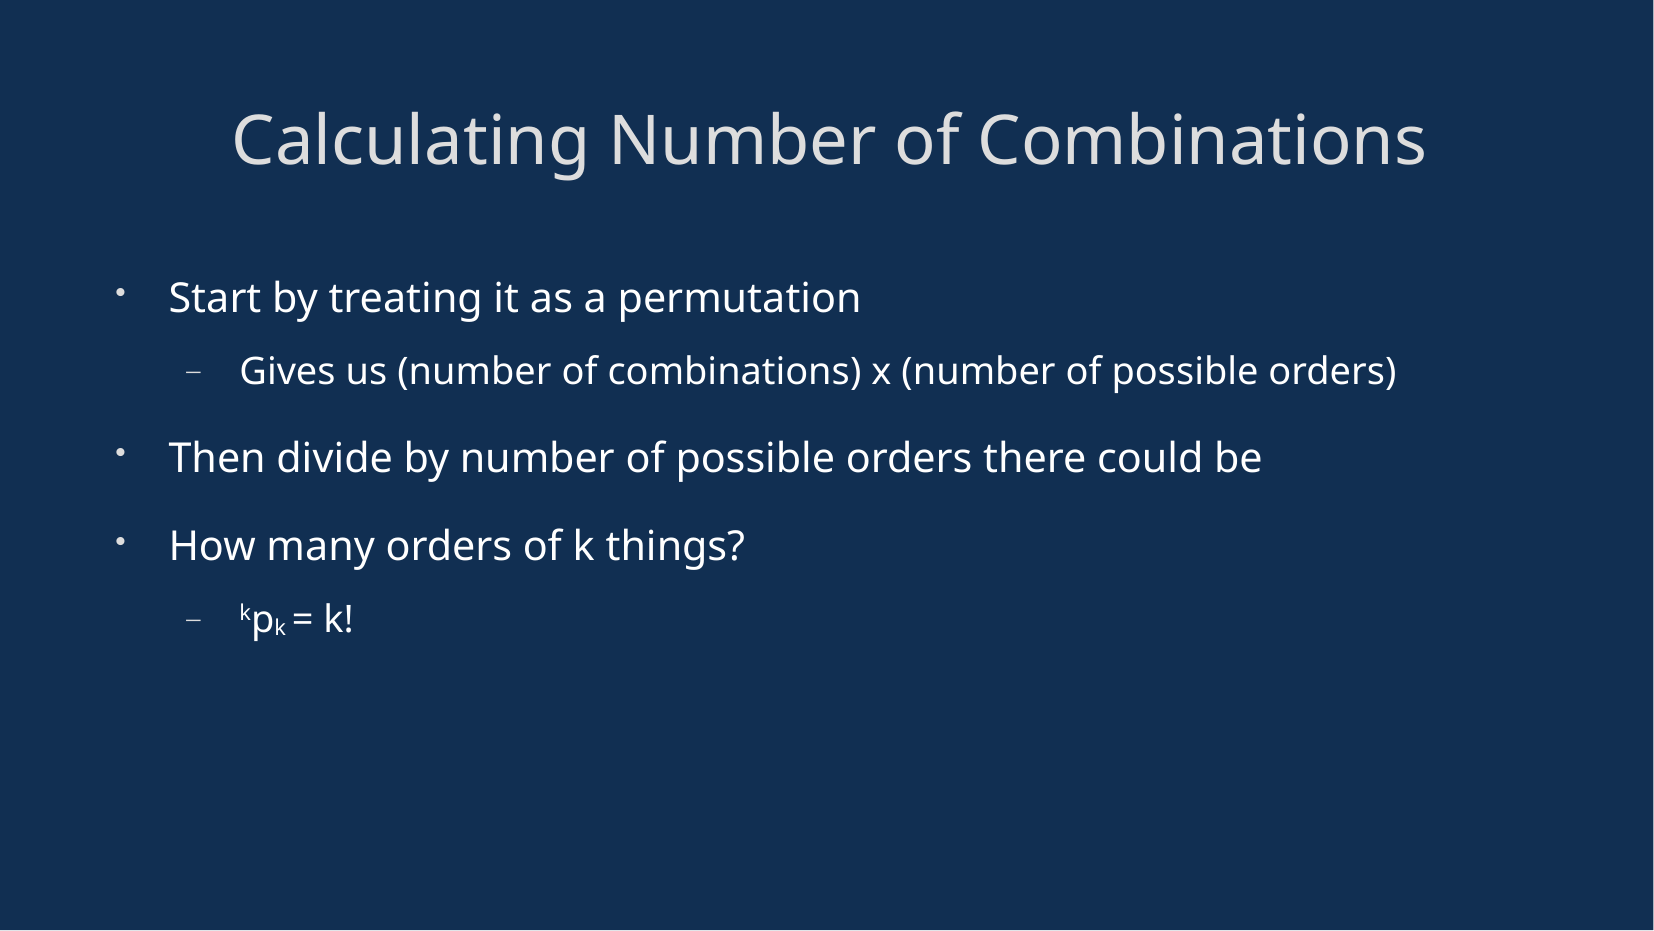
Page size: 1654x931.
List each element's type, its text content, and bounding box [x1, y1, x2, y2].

list Start by treating it as a permutation Gives us (number of combinations) x (number of possible orders) Then divide by number of possible orders there could be How many orders of k things? kpk = k! [97, 268, 1563, 806]
title Calculating Number of Combinations [97, 56, 1563, 220]
